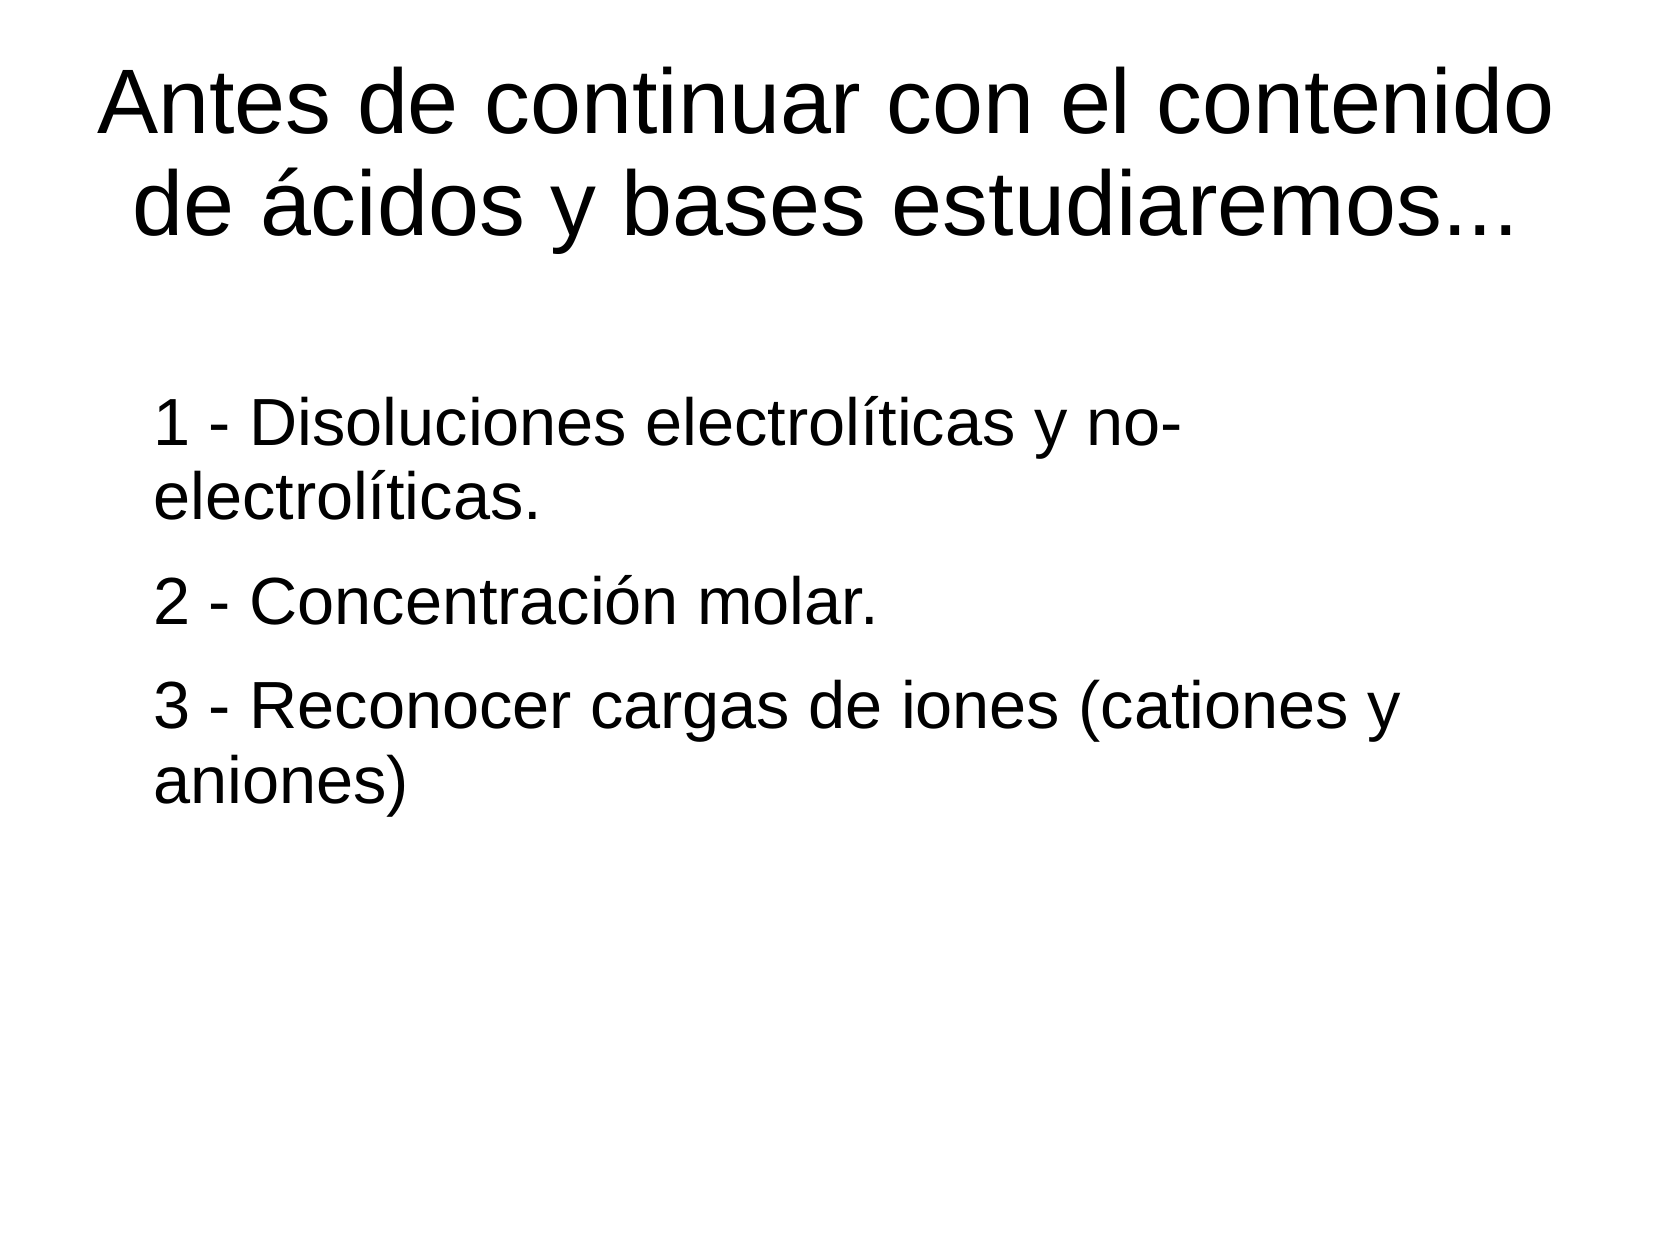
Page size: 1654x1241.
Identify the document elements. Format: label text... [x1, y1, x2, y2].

title Antes de continuar con el contenido de ácidos y bases estudiaremos... [82, 49, 1571, 257]
list 1 - Disoluciones electrolíticas y no-electrolíticas. 2 - Concentración molar. 3 - Reconocer cargas de iones (cationes y aniones) [82, 384, 1571, 1104]
